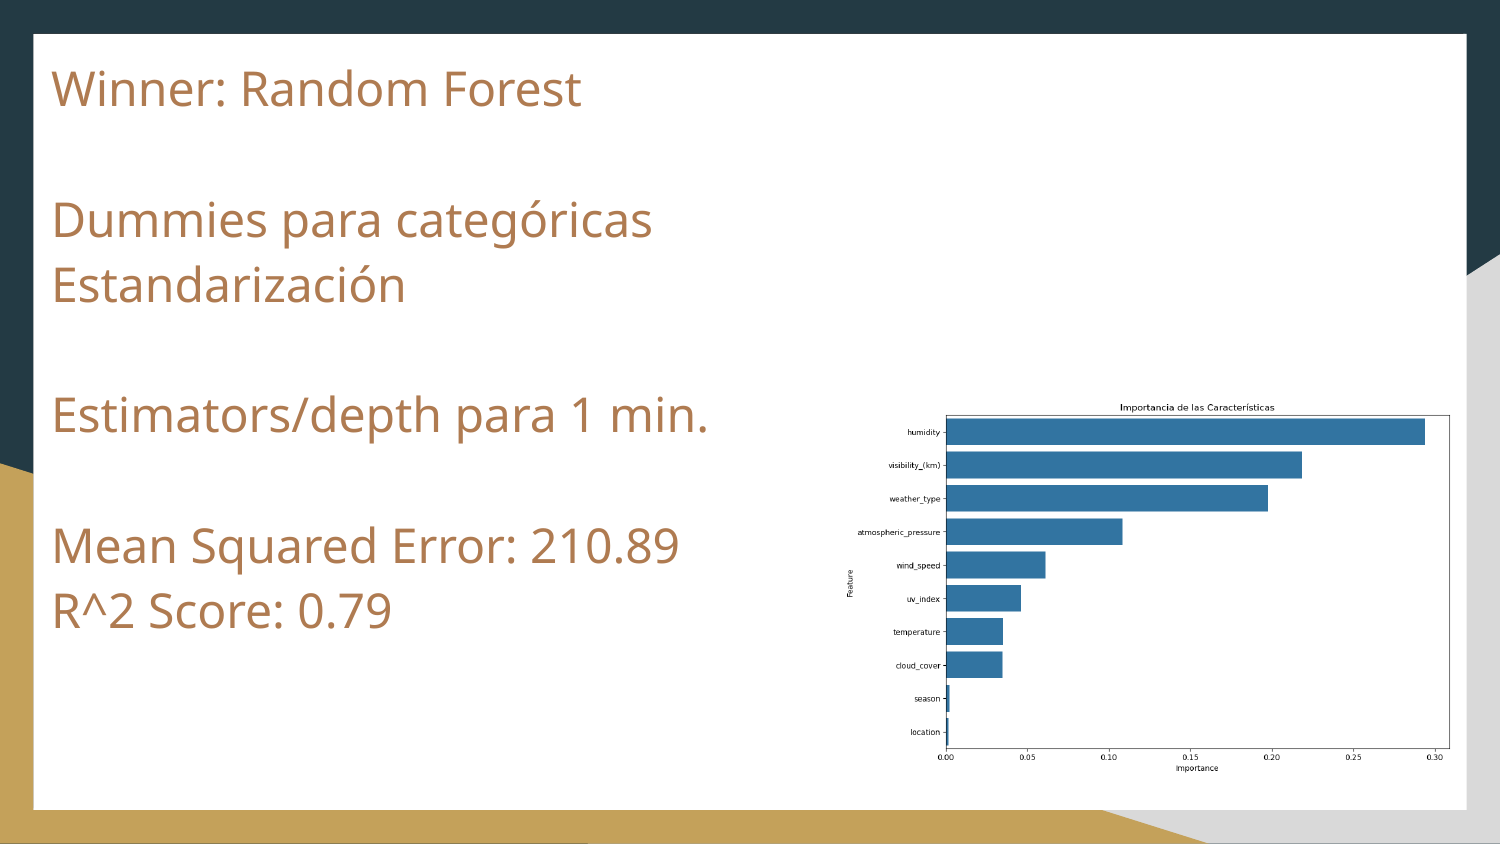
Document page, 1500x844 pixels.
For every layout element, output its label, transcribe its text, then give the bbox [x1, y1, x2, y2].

title Winner: Random Forest Dummies para categóricas Estandarización Estimators/depth para 1 min. Mean Squared Error: 210.89 R^2 Score: 0.79 [36, 40, 1268, 724]
picture [841, 398, 1454, 778]
